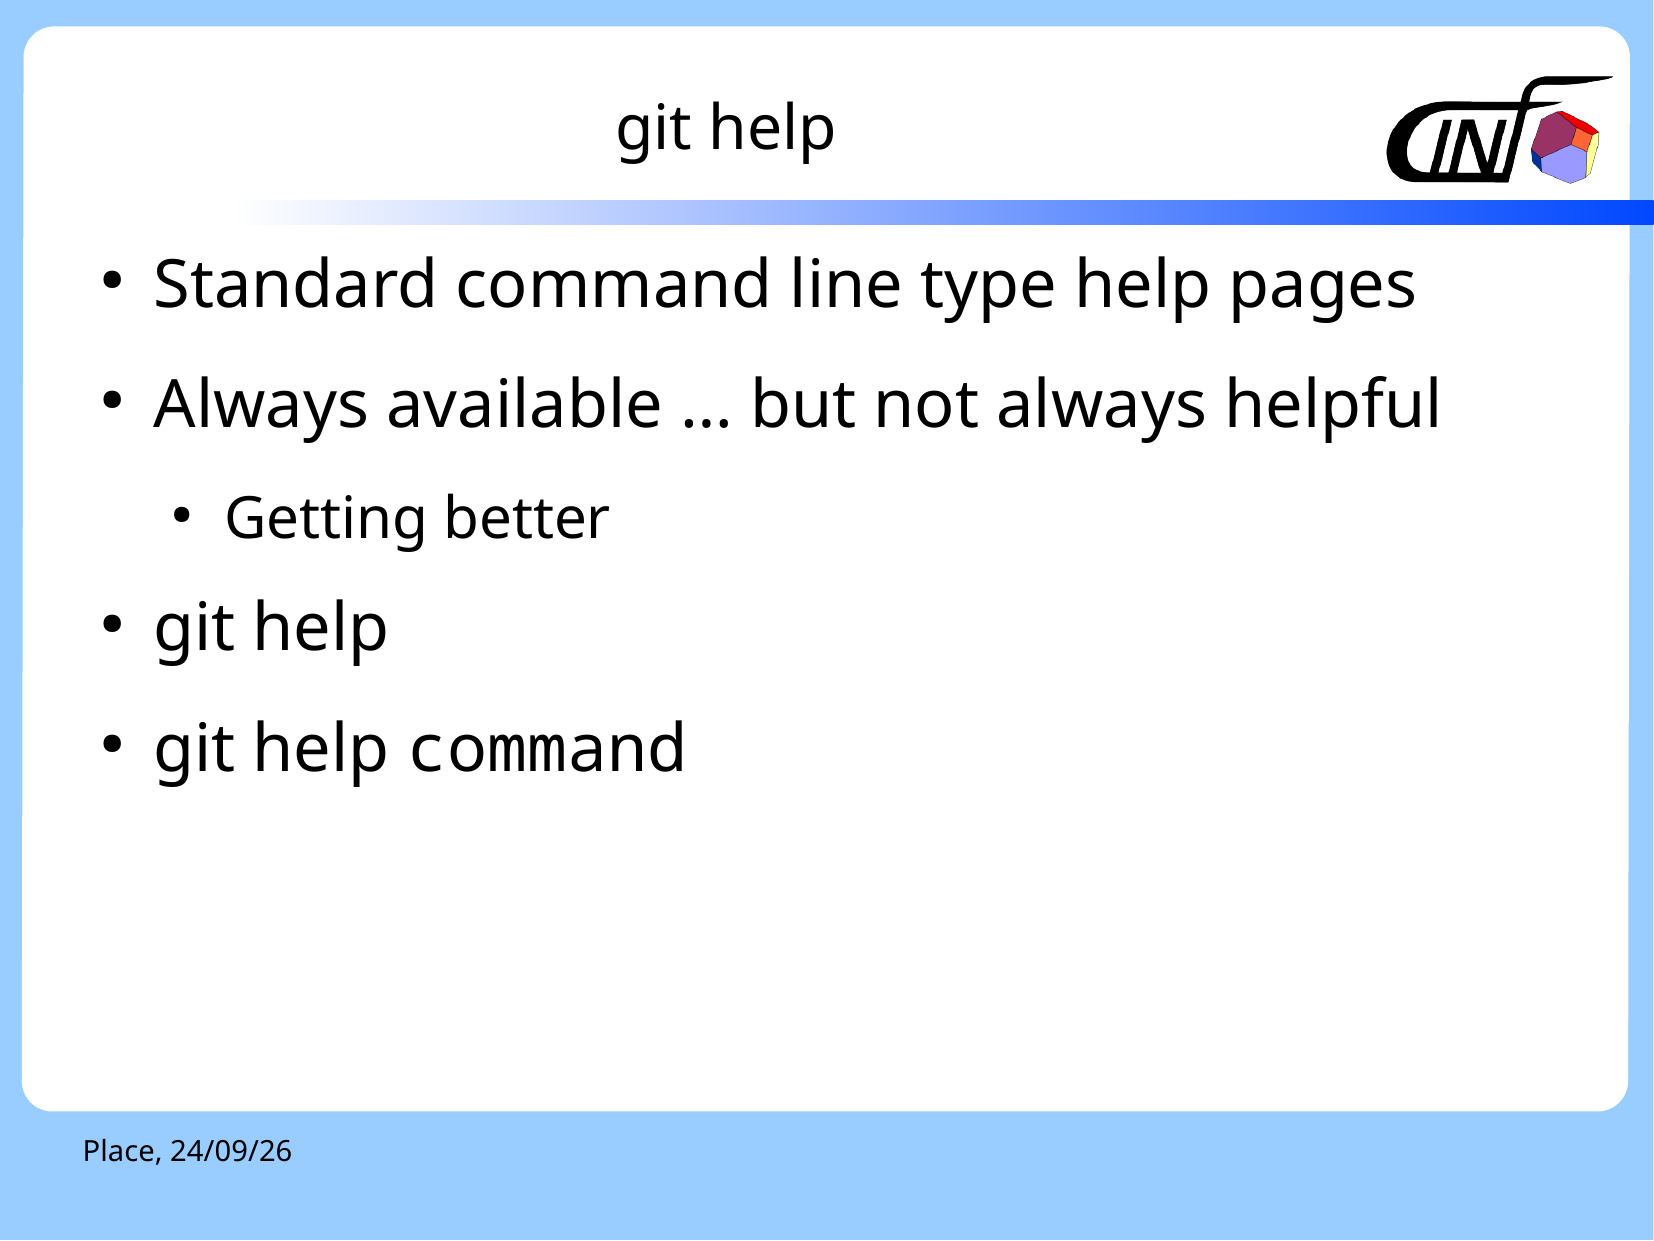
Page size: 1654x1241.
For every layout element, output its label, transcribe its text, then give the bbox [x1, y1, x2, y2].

list Standard command line type help pages Always available … but not always helpful Getting better git help git help command [82, 236, 1571, 1055]
picture [1386, 76, 1613, 184]
title git help [82, 49, 1371, 201]
